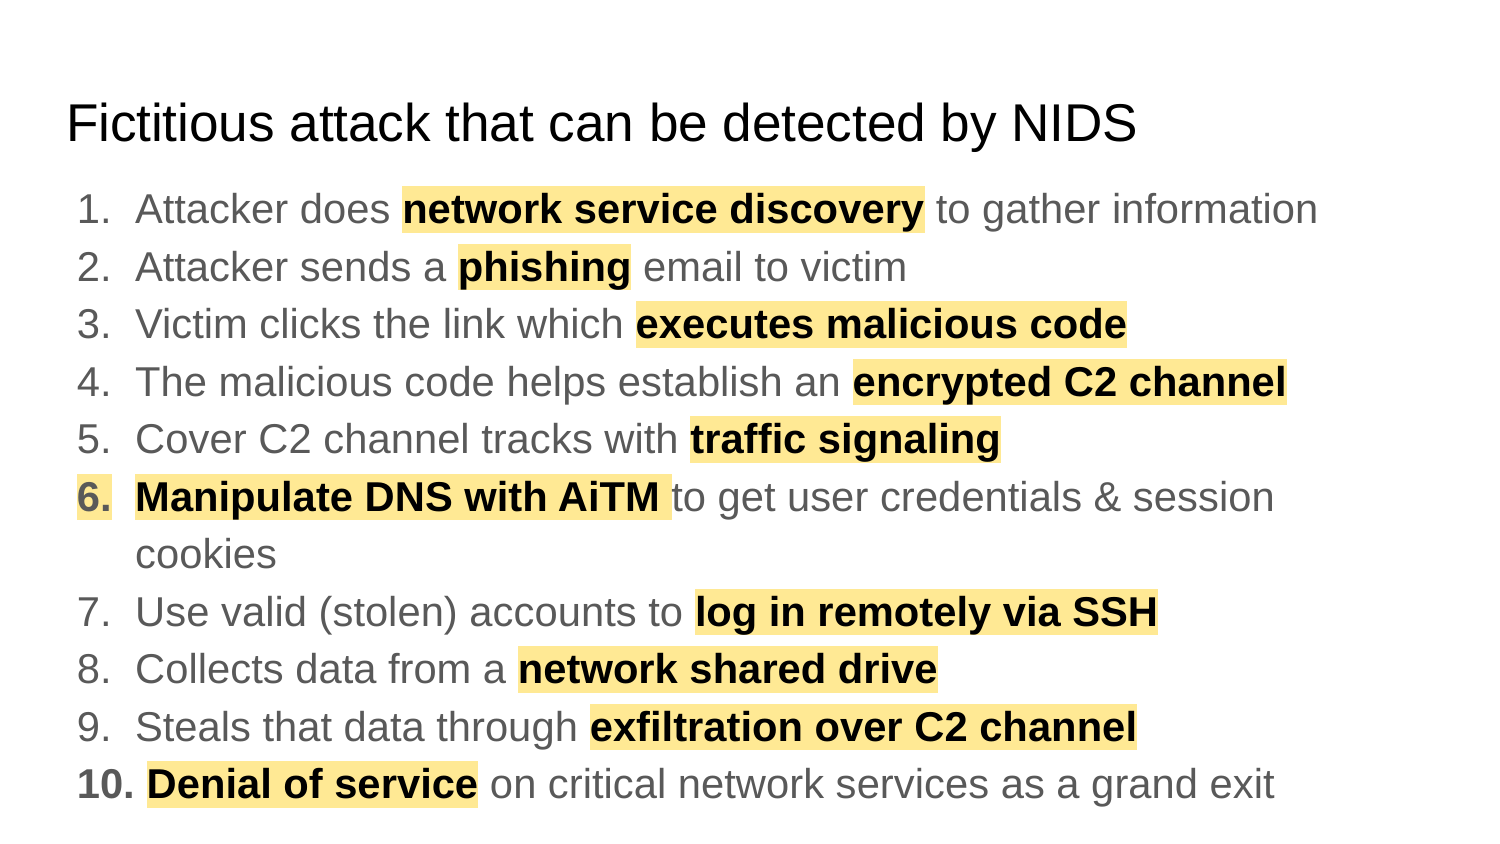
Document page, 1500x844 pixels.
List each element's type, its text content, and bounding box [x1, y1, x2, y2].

list Attacker does network service discovery to gather information Attacker sends a phishing email to victim Victim clicks the link which executes malicious code The malicious code helps establish an encrypted C2 channel Cover C2 channel tracks with traffic signaling Manipulate DNS with AiTM to get user credentials & session cookies Use valid (stolen) accounts to log in remotely via SSH Collects data from a network shared drive Steals that data through exfiltration over C2 channel Denial of service on critical network services as a grand exit [45, 159, 1443, 720]
title Fictitious attack that can be detected by NIDS [51, 72, 1449, 167]
